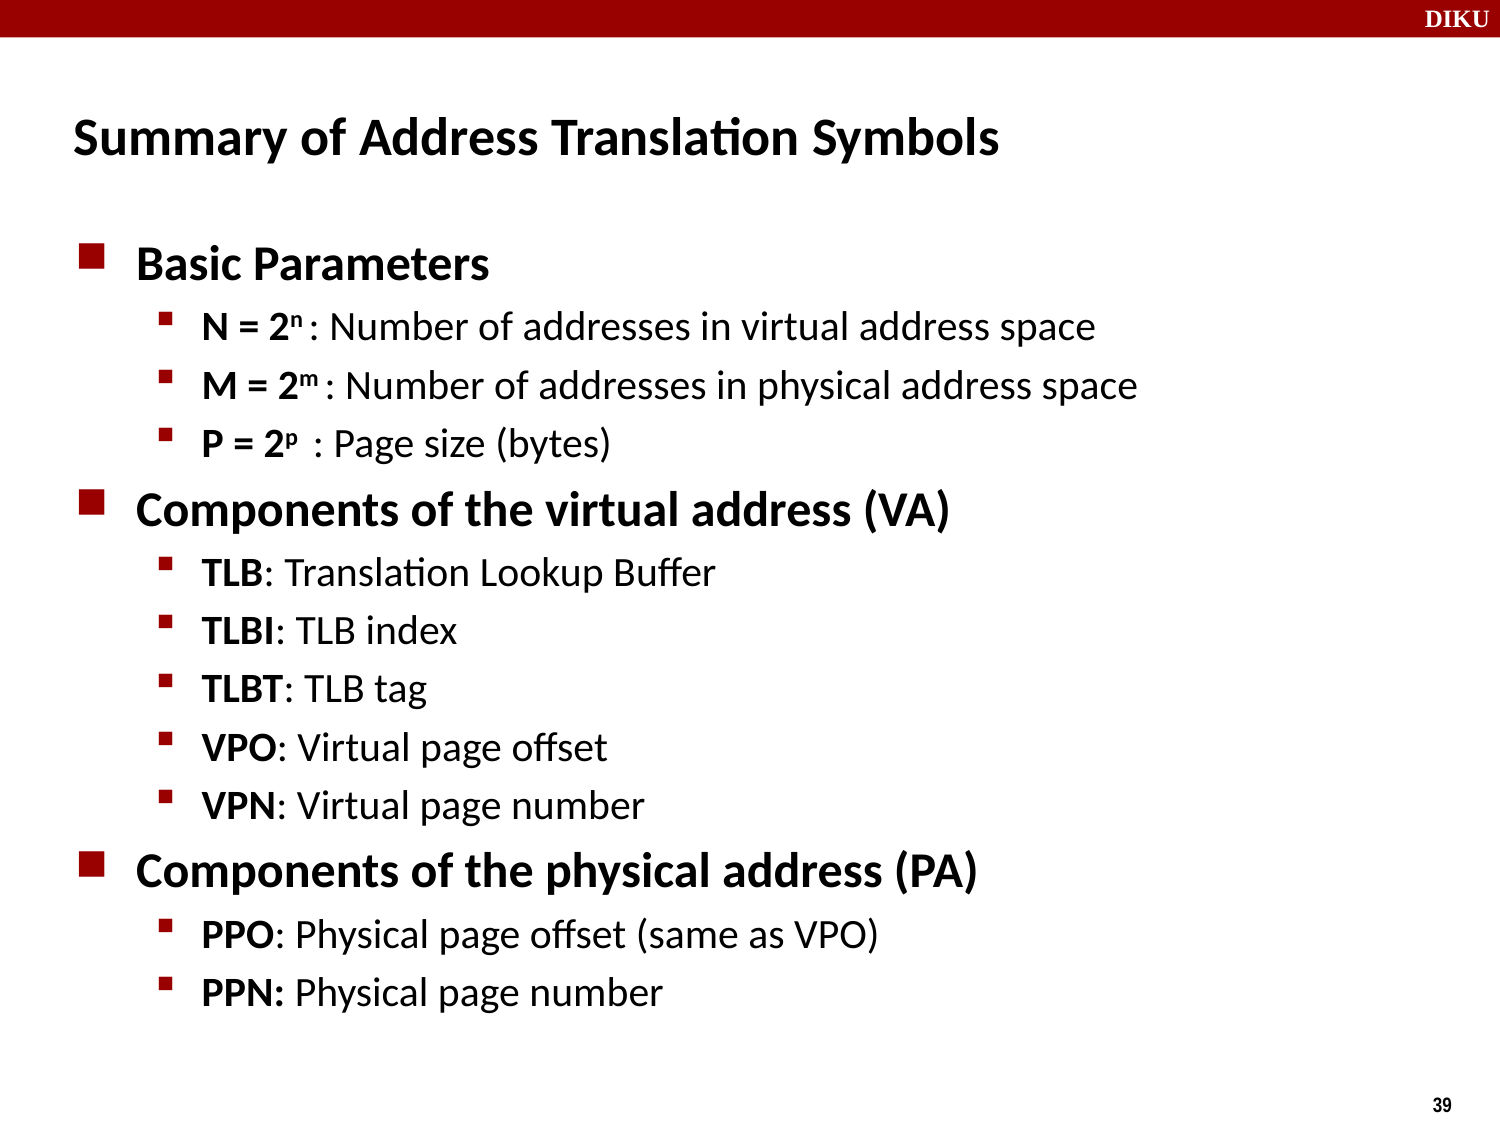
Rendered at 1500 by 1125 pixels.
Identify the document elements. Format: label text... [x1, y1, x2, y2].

text_box Basic Parameters N = 2n : Number of addresses in virtual address space M = 2m : Number of addresses in physical address space P = 2p : Page size (bytes) Components of the virtual address (VA) TLB: Translation Lookup Buffer TLBI: TLB index TLBT: TLB tag VPO: Virtual page offset VPN: Virtual page number Components of the physical address (PA) PPO: Physical page offset (same as VPO) PPN: Physical page number [65, 223, 1361, 1088]
text_box Summary of Address Translation Symbols [58, 71, 1425, 197]
